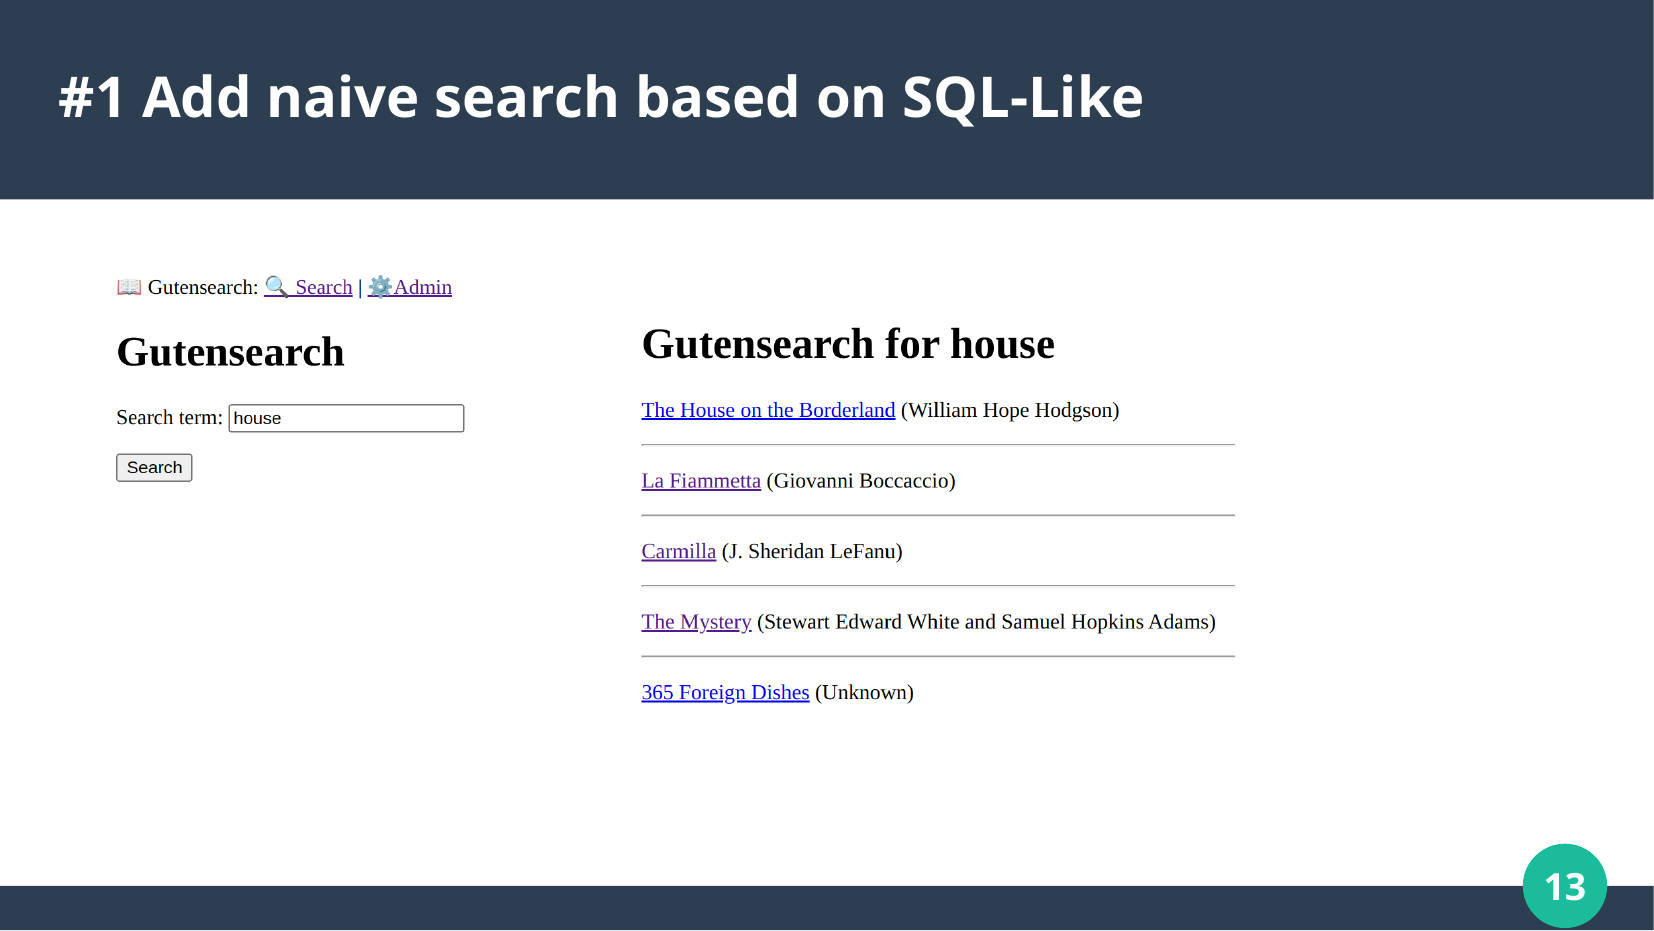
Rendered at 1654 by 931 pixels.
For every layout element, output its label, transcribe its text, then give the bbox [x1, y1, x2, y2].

picture [112, 262, 484, 497]
picture [637, 299, 1235, 713]
title #1 Add naive search based on SQL-Like [59, 37, 1595, 155]
